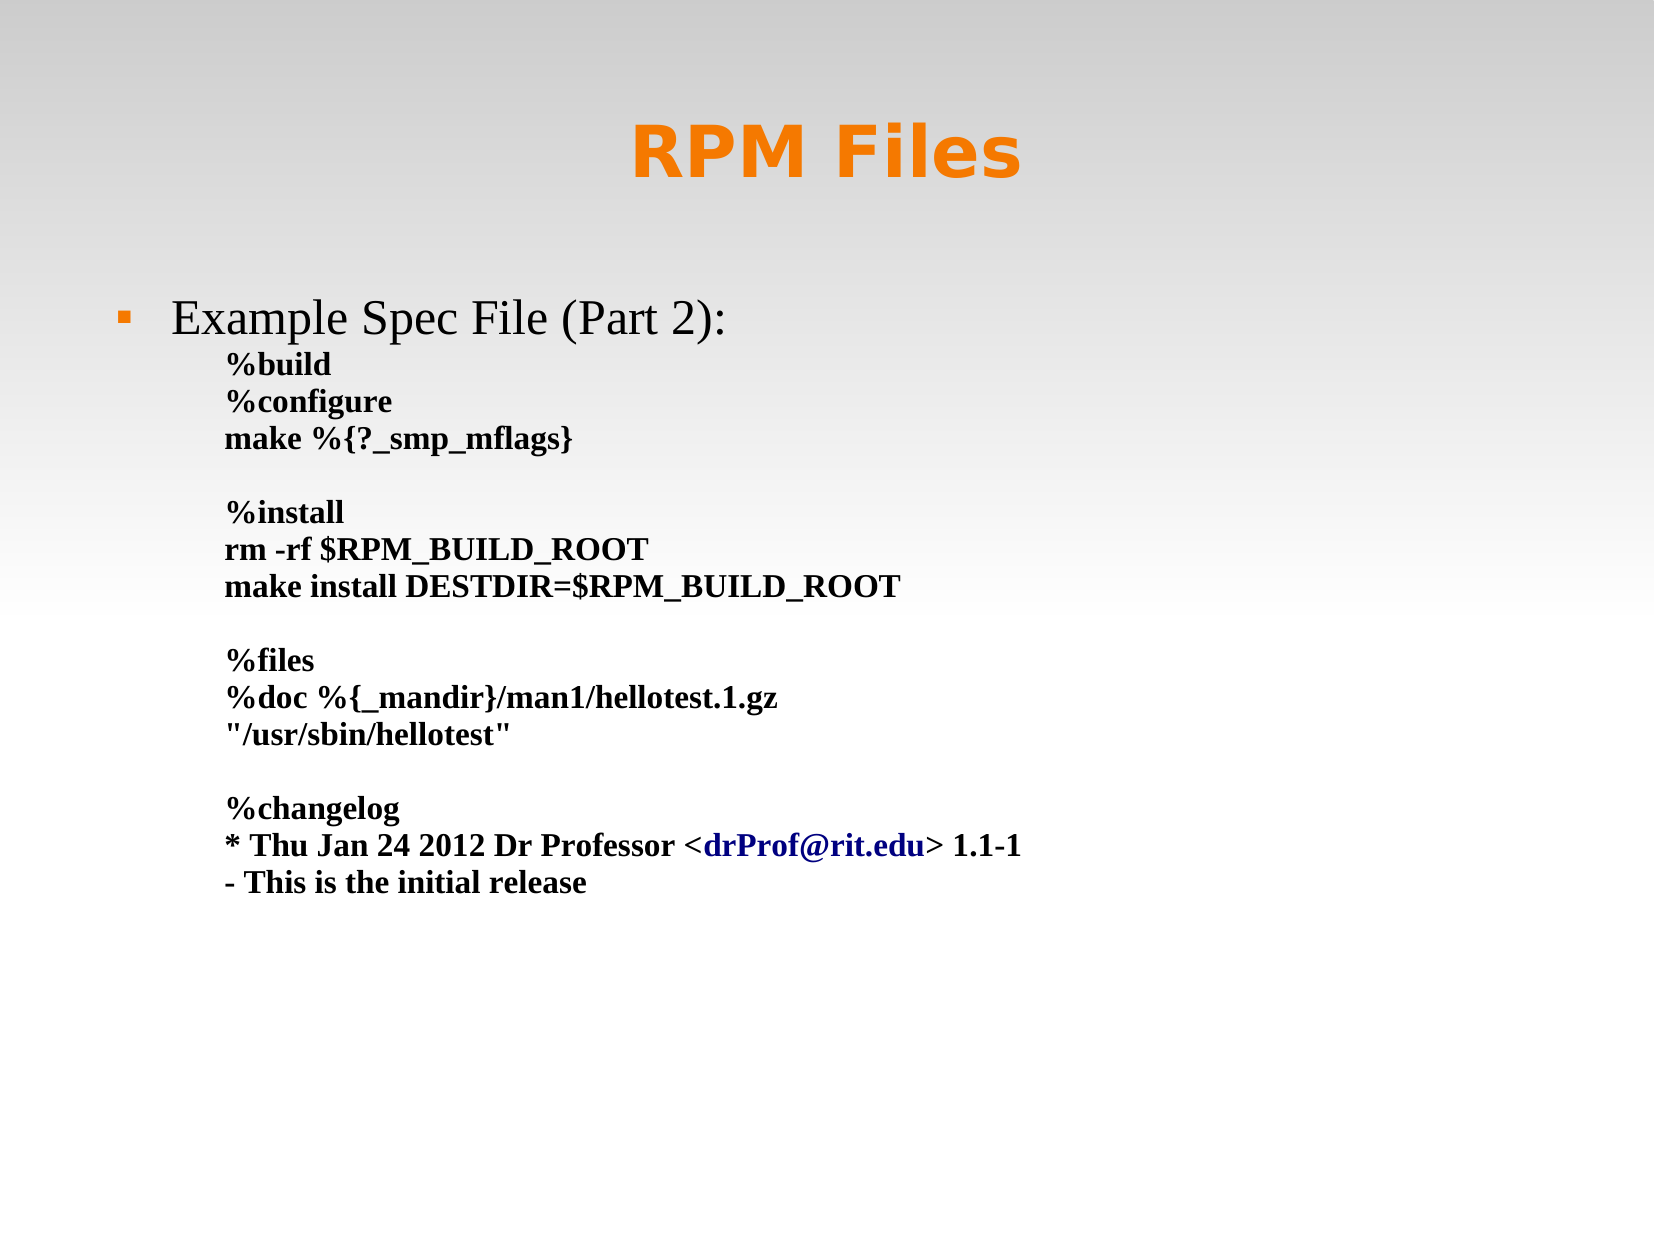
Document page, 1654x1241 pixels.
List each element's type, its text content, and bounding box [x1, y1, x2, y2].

list Example Spec File (Part 2): %build %configure make %{?_smp_mflags} %install rm -rf $RPM_BUILD_ROOT make install DESTDIR=$RPM_BUILD_ROOT %files %doc %{_mandir}/man1/hellotest.1.gz "/usr/sbin/hellotest" %changelog * Thu Jan 24 2012 Dr Professor <drProf@rit.edu> 1.1-1 - This is the initial release [82, 290, 1571, 1109]
title RPM Files [82, 49, 1571, 257]
